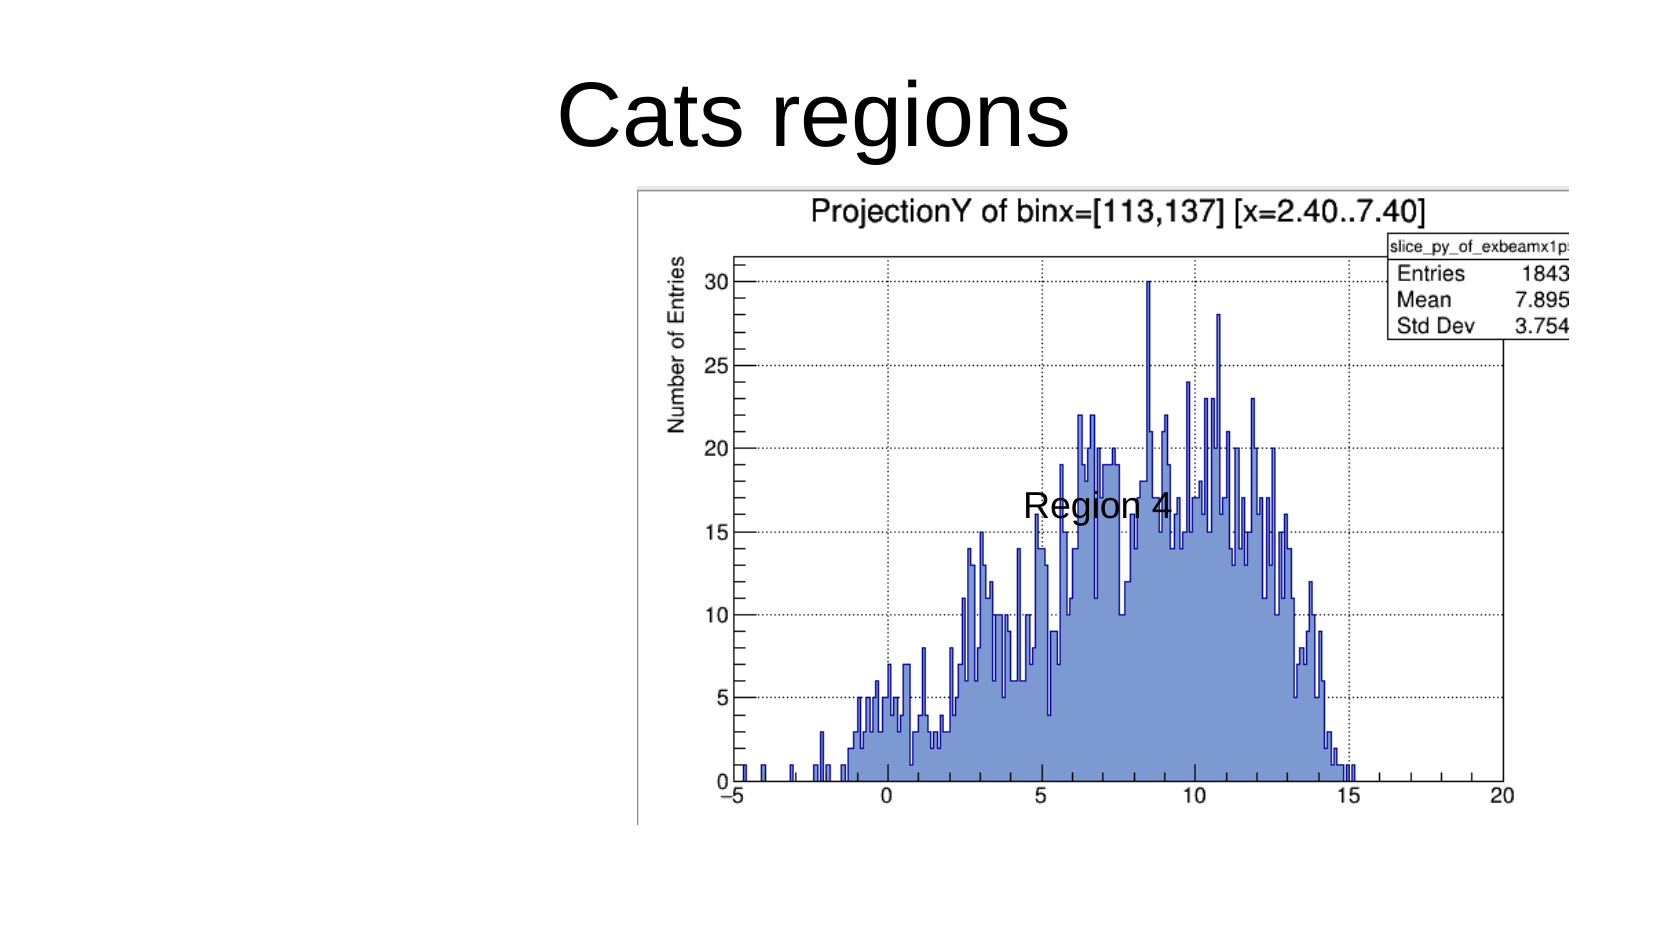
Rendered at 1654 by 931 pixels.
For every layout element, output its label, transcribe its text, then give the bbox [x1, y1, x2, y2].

picture [637, 186, 1569, 826]
title Cats regions [82, 37, 1571, 193]
